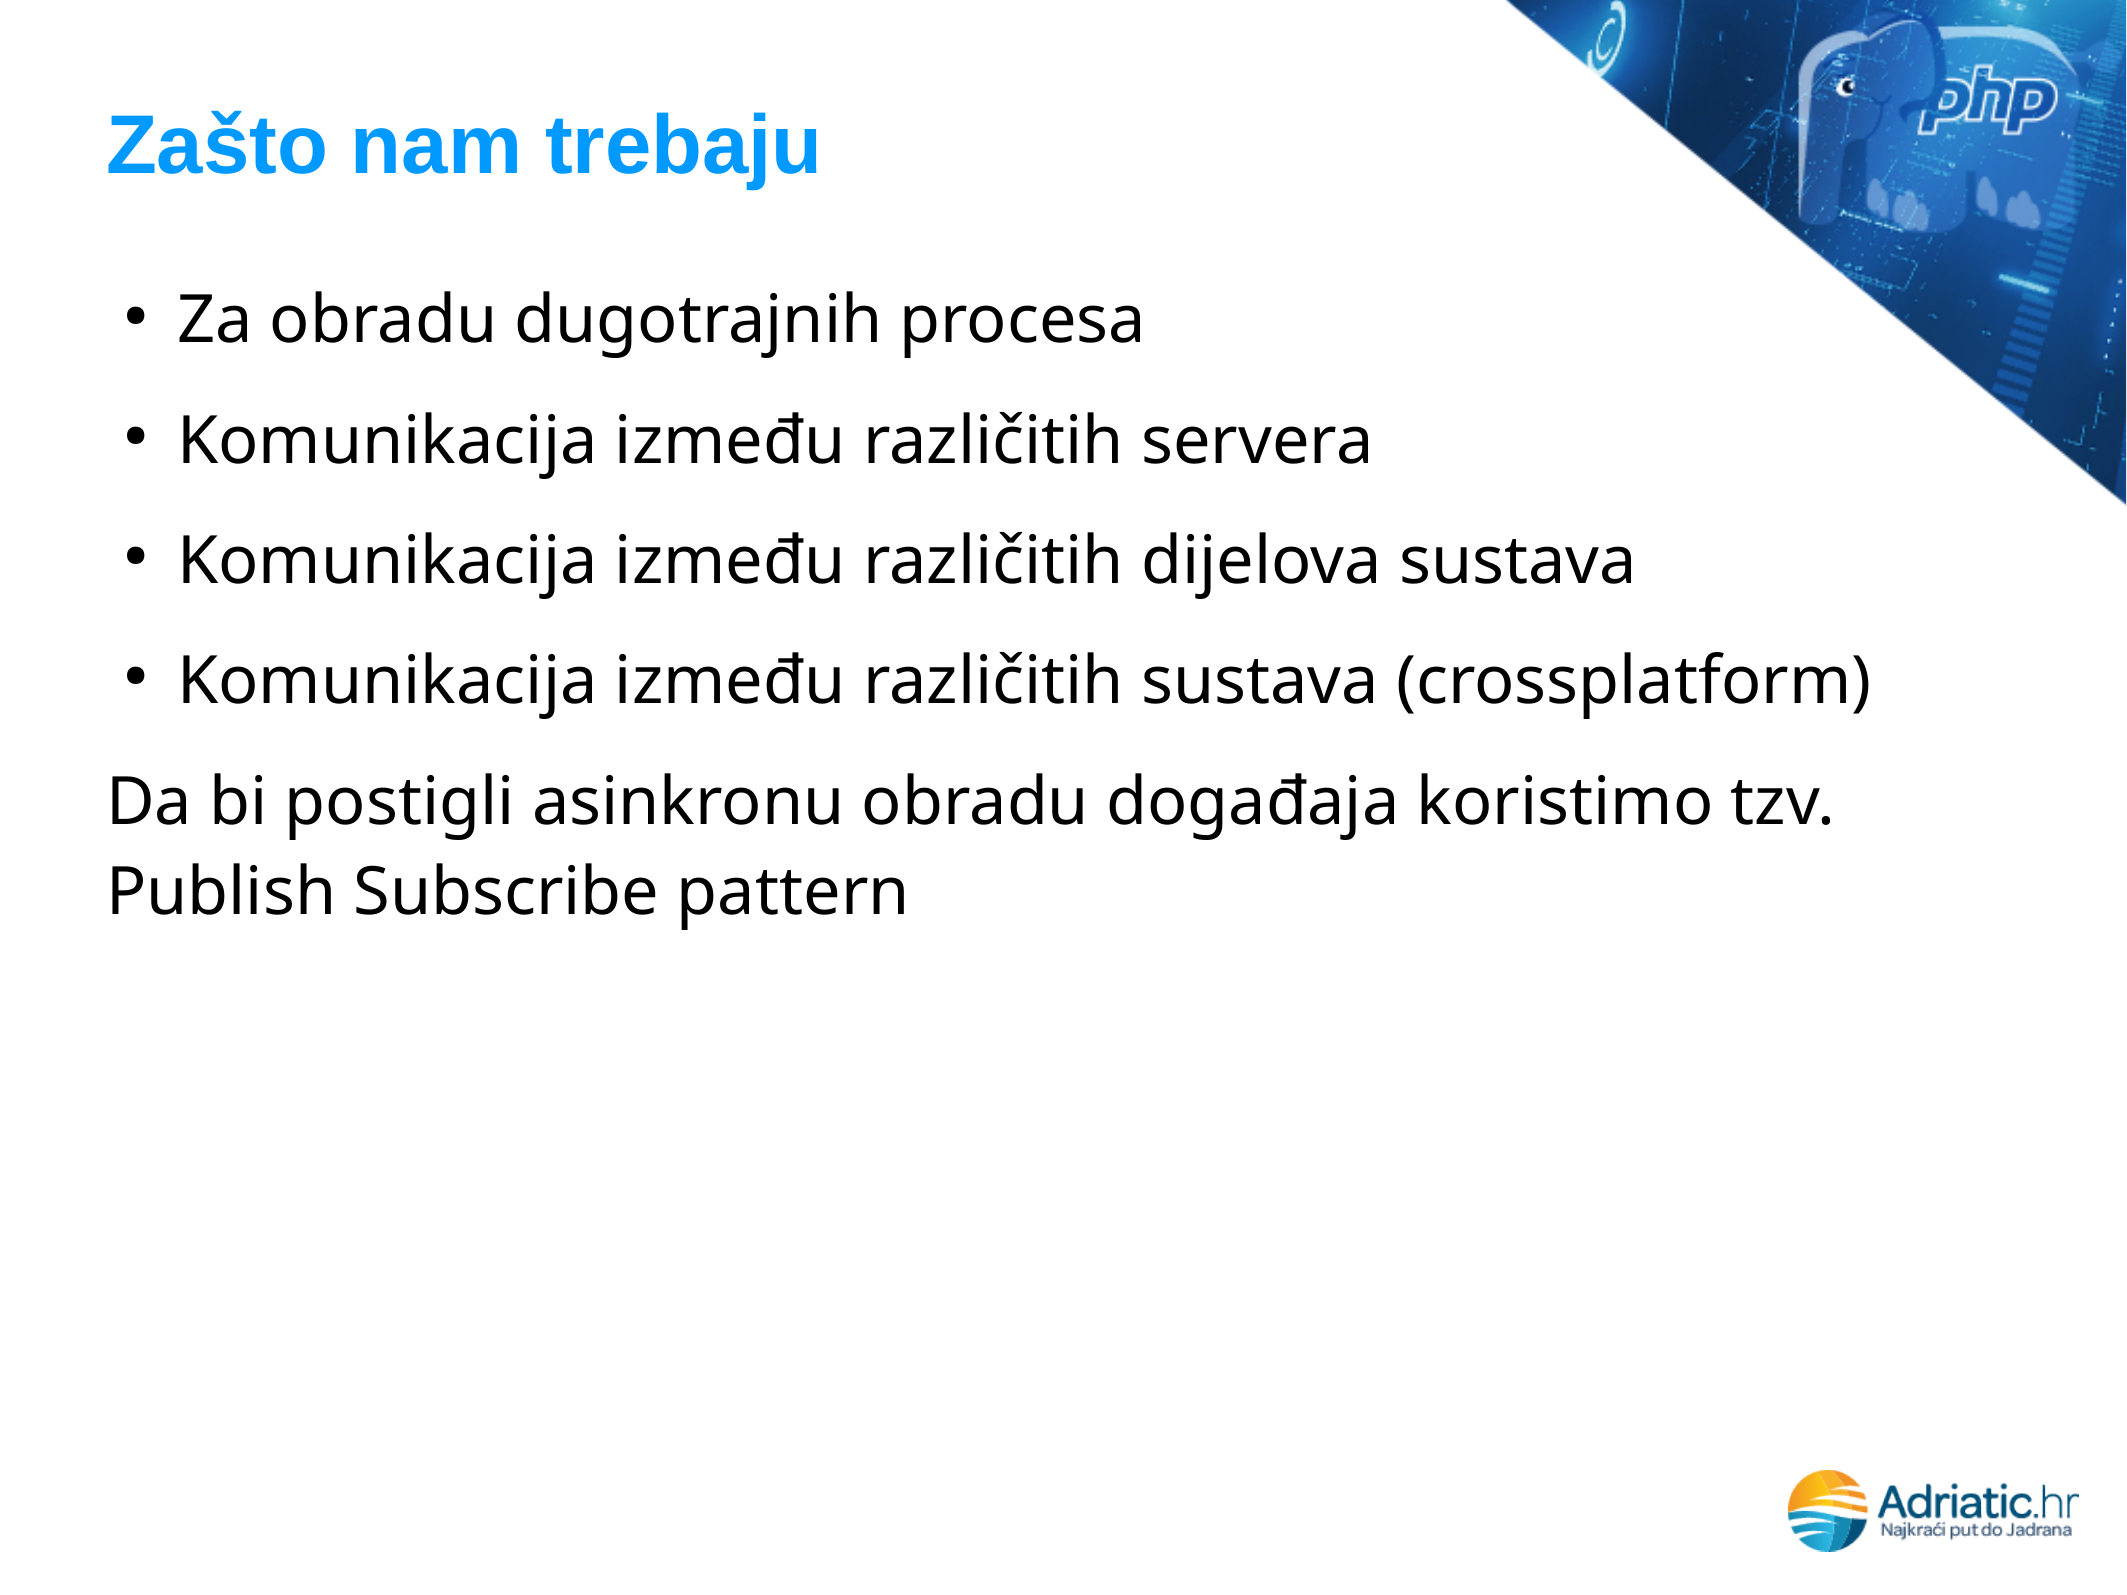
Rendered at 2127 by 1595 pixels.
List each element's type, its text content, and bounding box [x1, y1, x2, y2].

picture [1505, 0, 2127, 625]
list Za obradu dugotrajnih procesa Komunikacija između različitih servera Komunikacija između različitih dijelova sustava Komunikacija između različitih sustava (crossplatform) Da bi postigli asinkronu obradu događaja koristimo tzv. Publish Subscribe pattern [106, 271, 2020, 1453]
title Zašto nam trebaju [106, 70, 1630, 219]
picture [1788, 1470, 2079, 1552]
